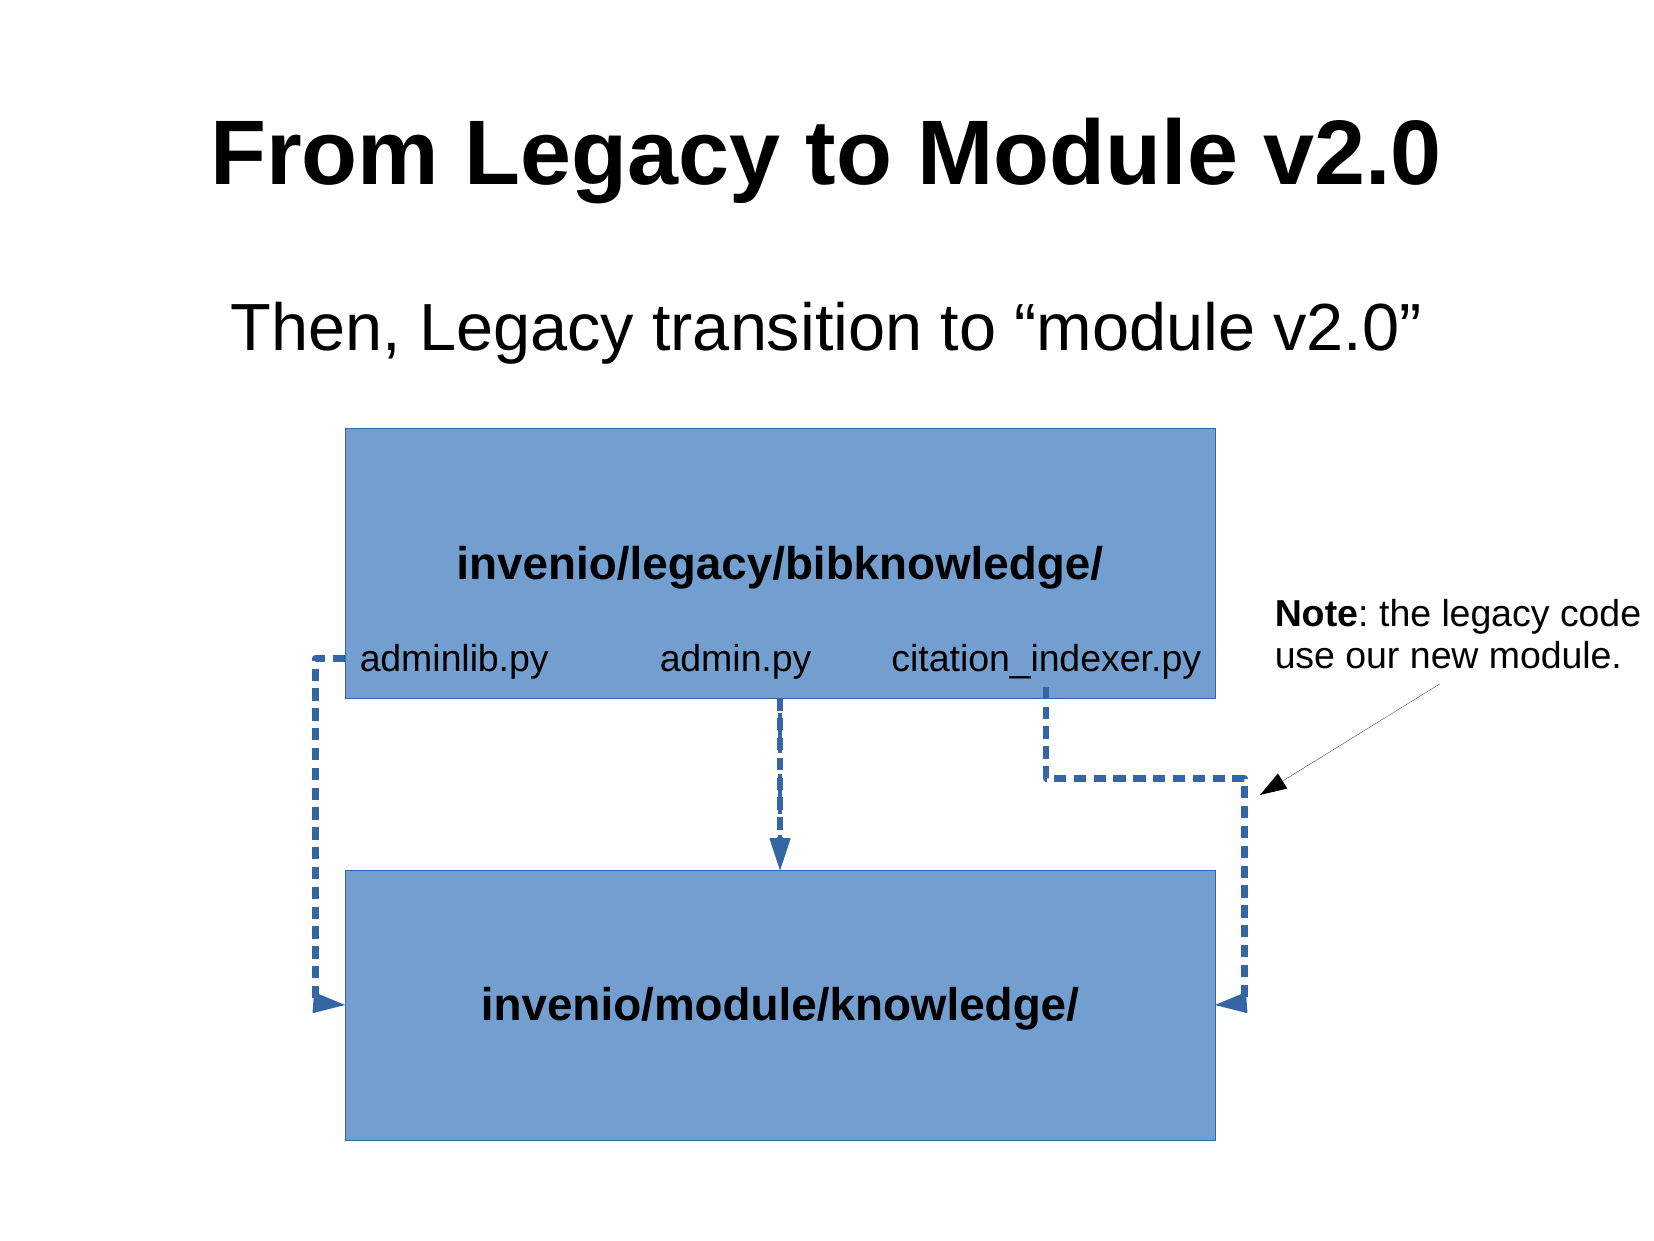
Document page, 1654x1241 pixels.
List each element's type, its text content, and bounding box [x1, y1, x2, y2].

title From Legacy to Module v2.0 [82, 49, 1571, 257]
text_box citation_indexer.py [876, 630, 1216, 687]
text_box invenio/module/knowledge/ [345, 870, 1216, 1141]
text_box invenio/legacy/bibknowledge/ [345, 428, 1216, 699]
text_box Note: the legacy code use our new module. [1260, 585, 1654, 684]
text_box adminlib.py [345, 630, 564, 687]
list Then, Legacy transition to “module v2.0” [82, 290, 1571, 1010]
text_box admin.py [645, 630, 826, 687]
text_box invenio/legacy/bibknowledge/ [1049, 687, 1216, 699]
